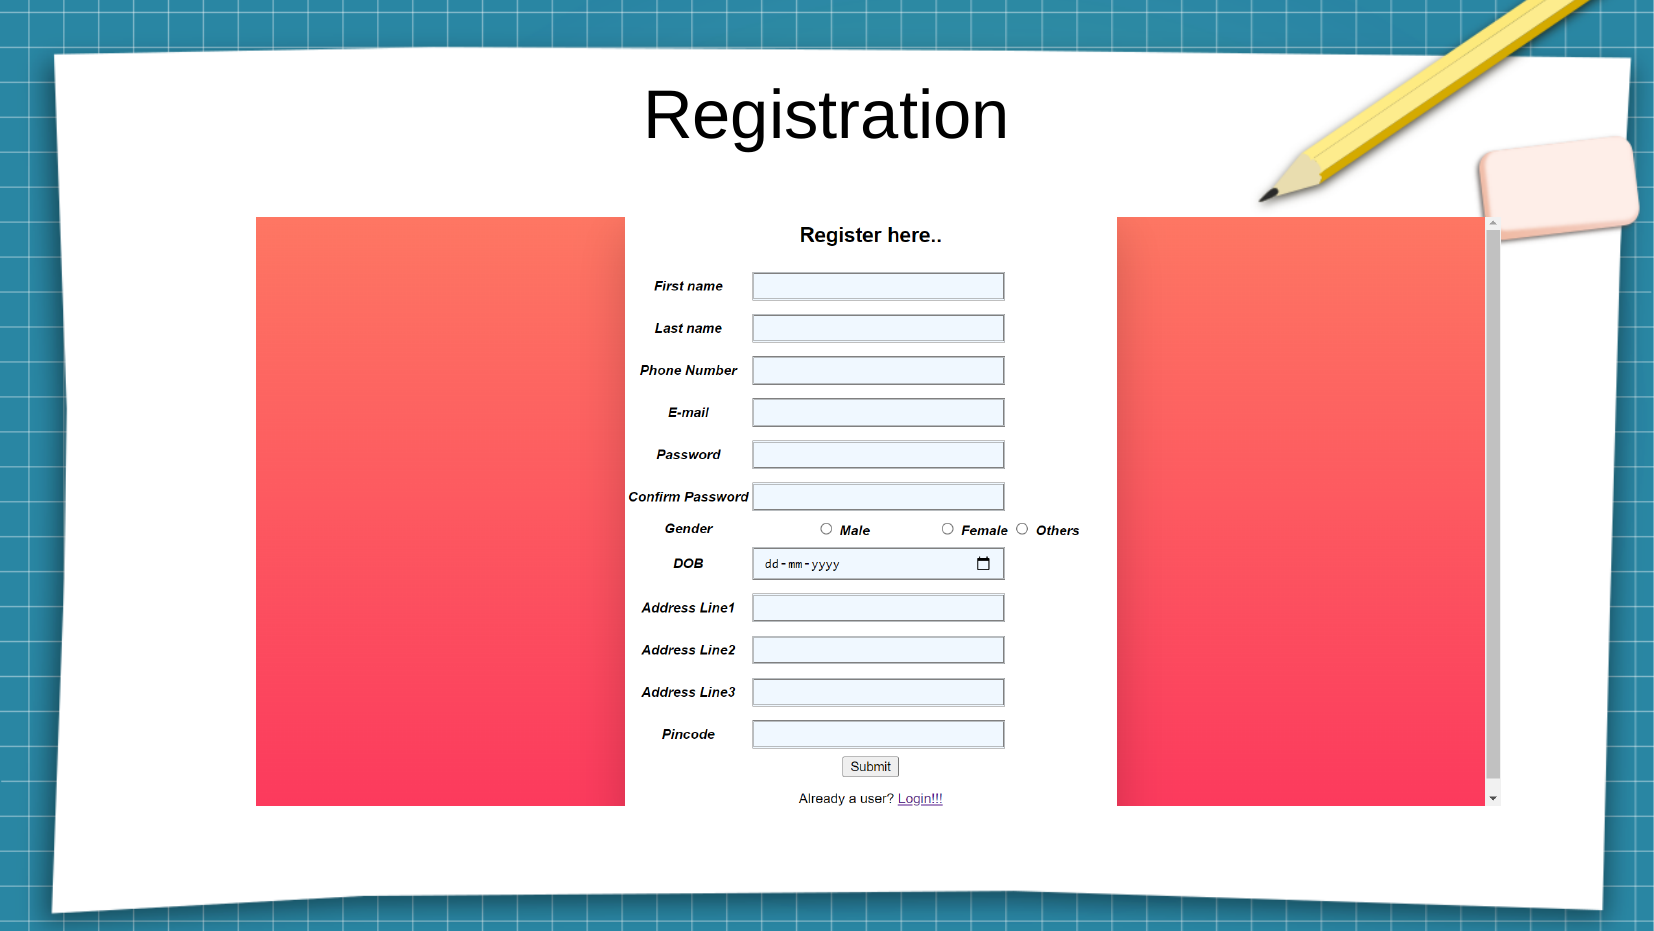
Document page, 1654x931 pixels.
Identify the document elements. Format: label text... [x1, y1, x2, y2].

picture [0, 0, 1654, 931]
title Registration [82, 37, 1571, 193]
